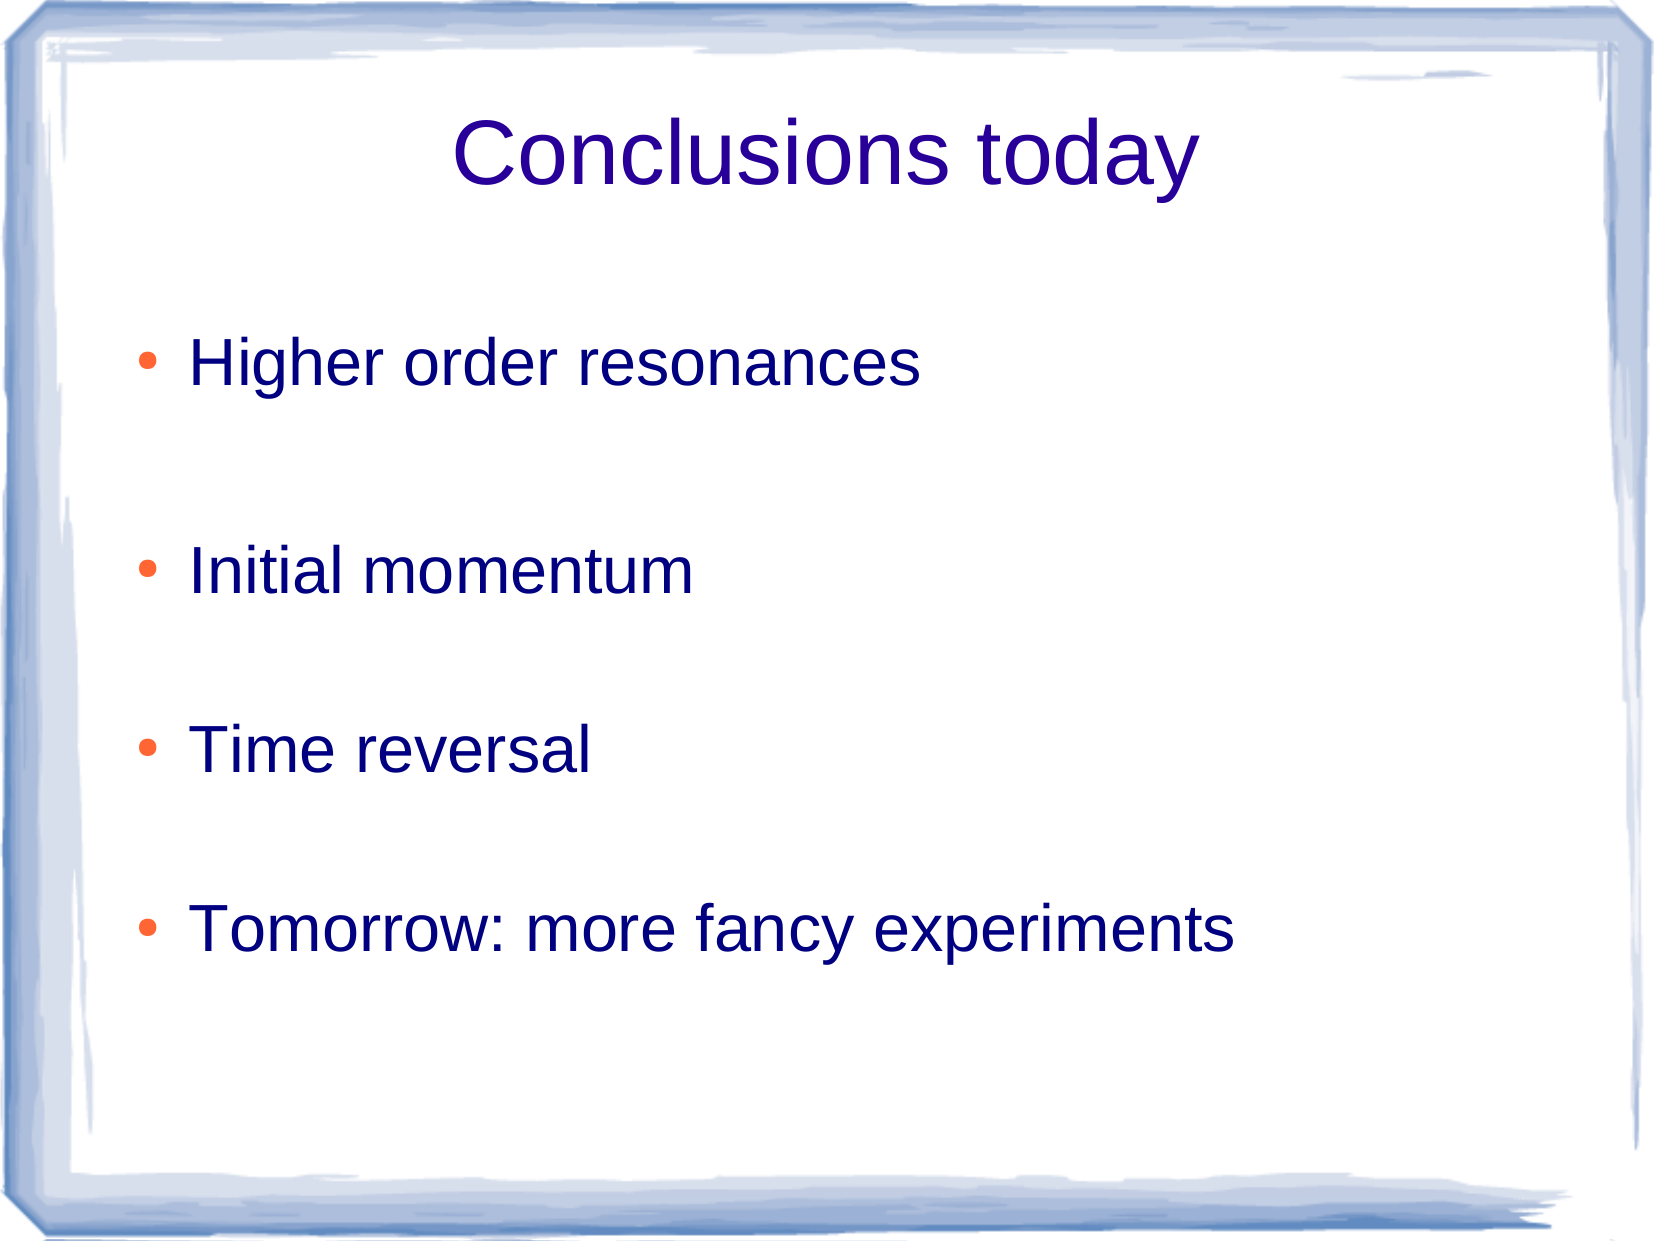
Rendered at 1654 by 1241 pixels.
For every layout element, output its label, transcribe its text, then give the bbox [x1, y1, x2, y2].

picture [0, 0, 1654, 1241]
title Conclusions today [82, 49, 1571, 257]
list Higher order resonances Initial momentum Time reversal Tomorrow: more fancy experiments [118, 324, 1571, 1129]
